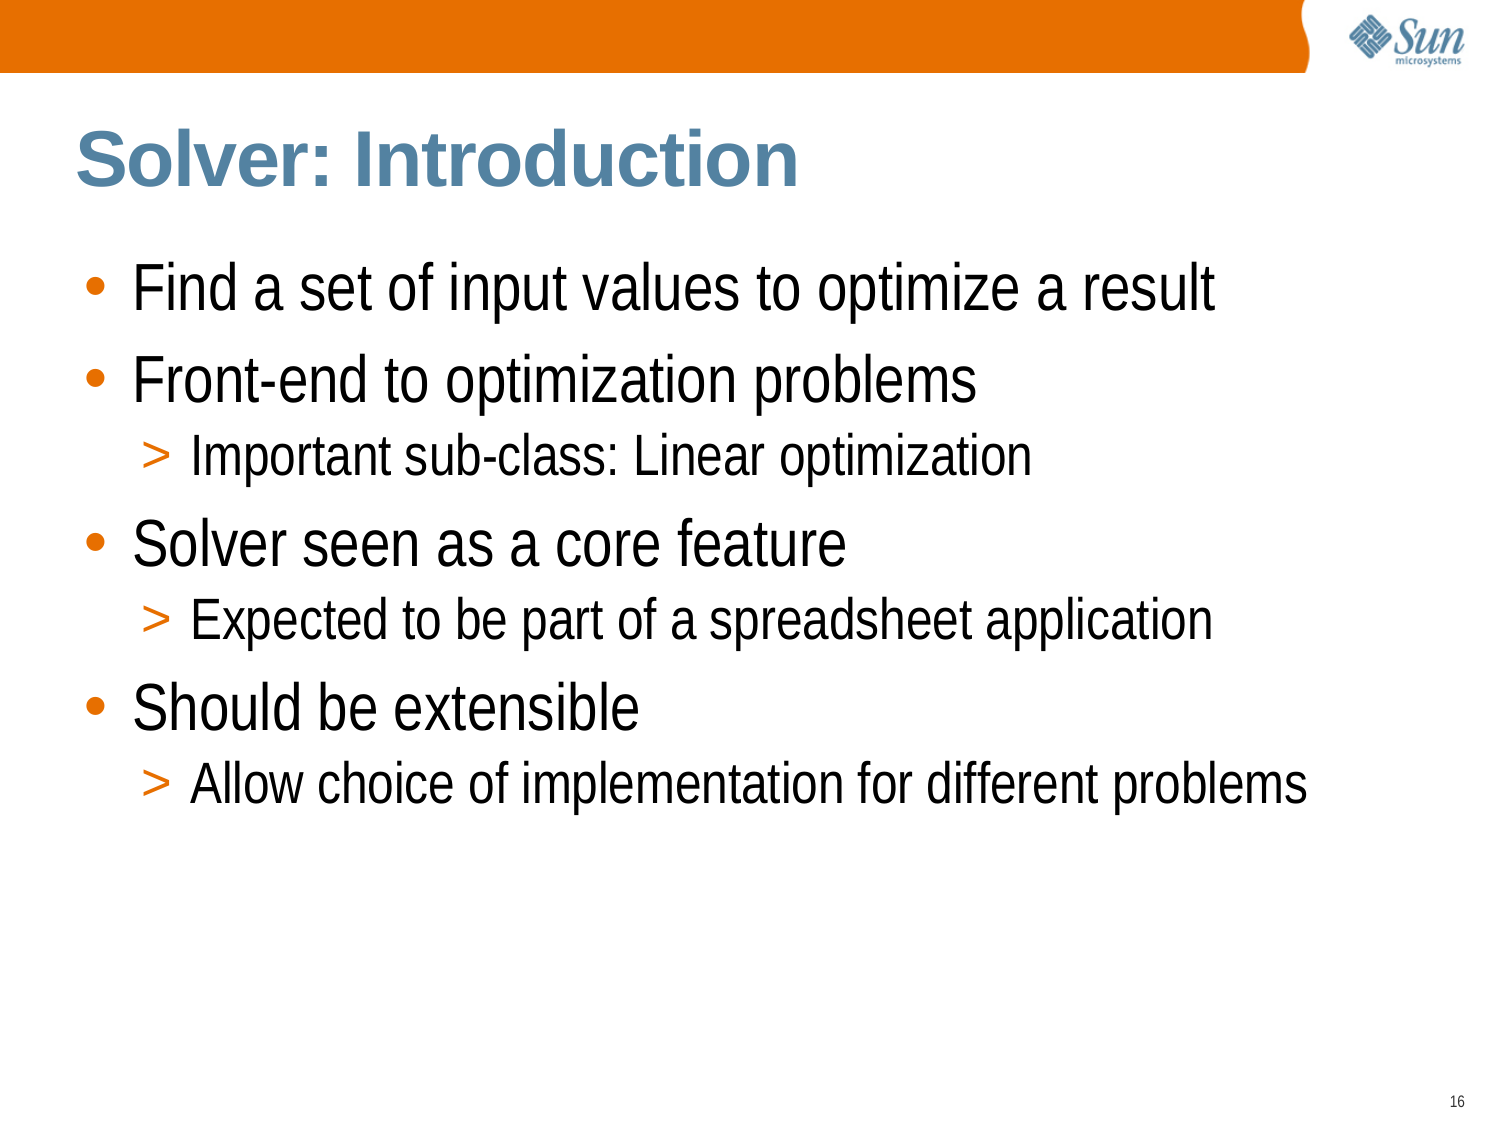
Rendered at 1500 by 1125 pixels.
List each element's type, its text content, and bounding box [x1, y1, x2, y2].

list Find a set of input values to optimize a result Front-end to optimization problems Important sub-class: Linear optimization Solver seen as a core feature Expected to be part of a spreadsheet application Should be extensible Allow choice of implementation for different problems [64, 258, 1401, 1062]
title Solver: Introduction [75, 123, 1437, 227]
picture [0, 0, 1500, 73]
